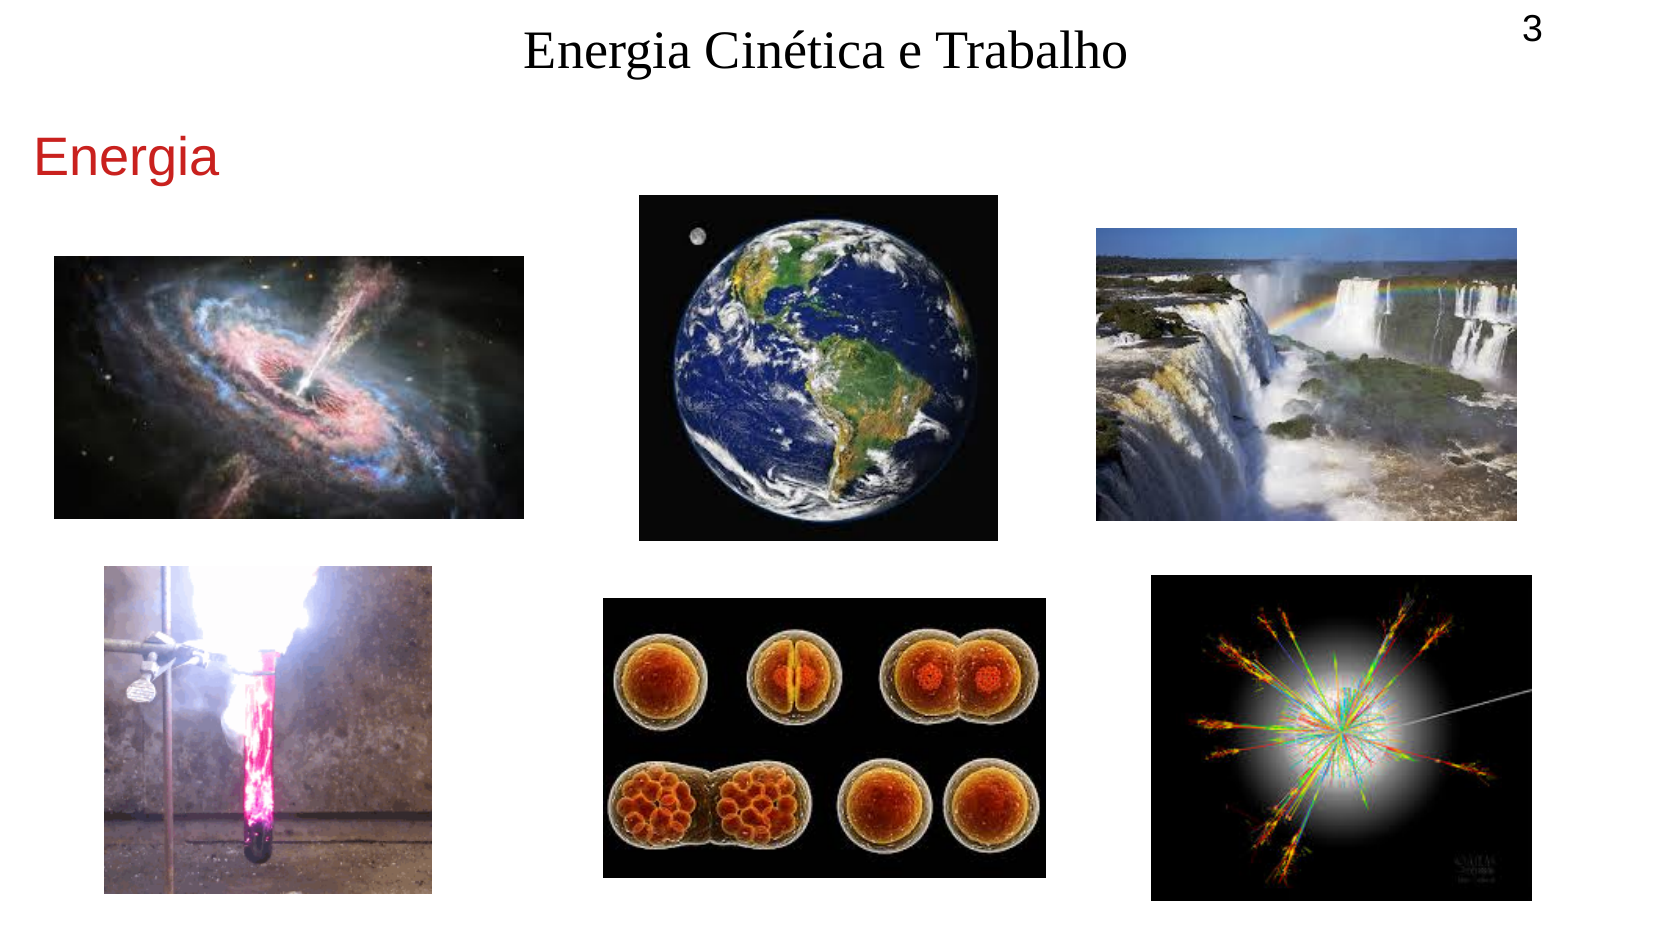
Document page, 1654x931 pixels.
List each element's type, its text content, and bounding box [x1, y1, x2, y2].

picture [603, 598, 1046, 878]
picture [639, 195, 998, 542]
picture [1096, 228, 1517, 521]
text_box <number> [1507, 0, 1654, 71]
picture [104, 566, 432, 895]
picture [54, 256, 524, 519]
text_box Energia [18, 118, 1615, 246]
text_box Energia Cinética e Trabalho [509, 0, 1145, 88]
picture [1151, 575, 1532, 901]
